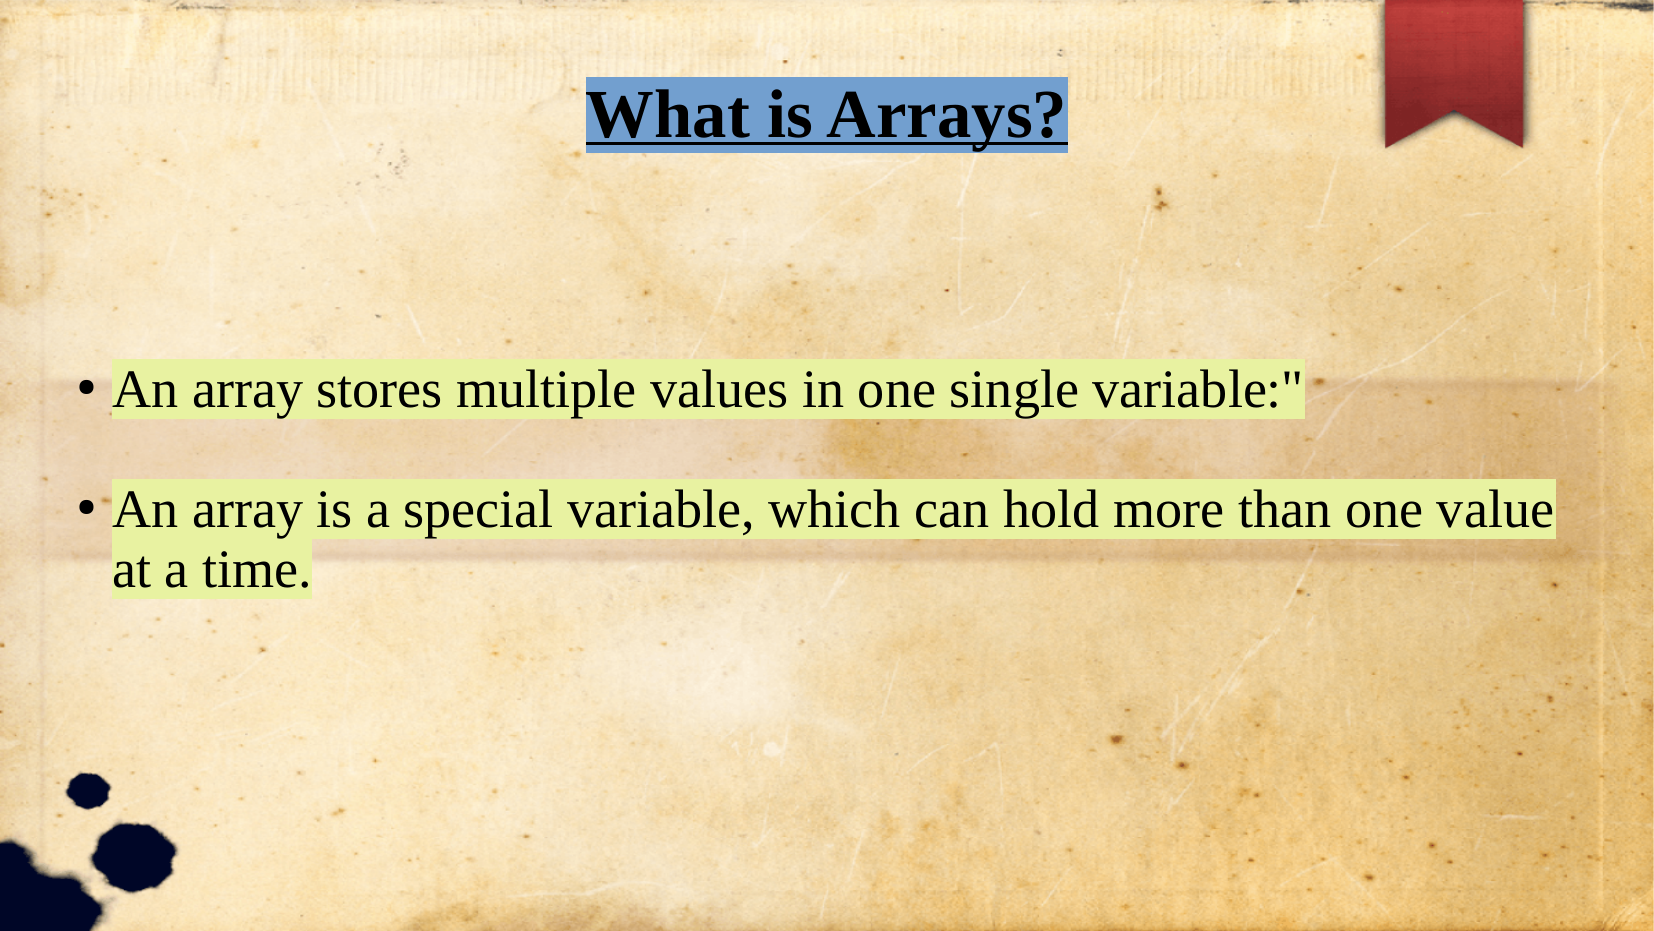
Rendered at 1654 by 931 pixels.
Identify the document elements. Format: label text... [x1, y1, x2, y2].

title What is Arrays? [82, 49, 1571, 181]
subtitle An array stores multiple values in one single variable:" An array is a special variable, which can hold more than one value at a time. [76, 336, 1565, 877]
picture [0, 0, 1654, 931]
